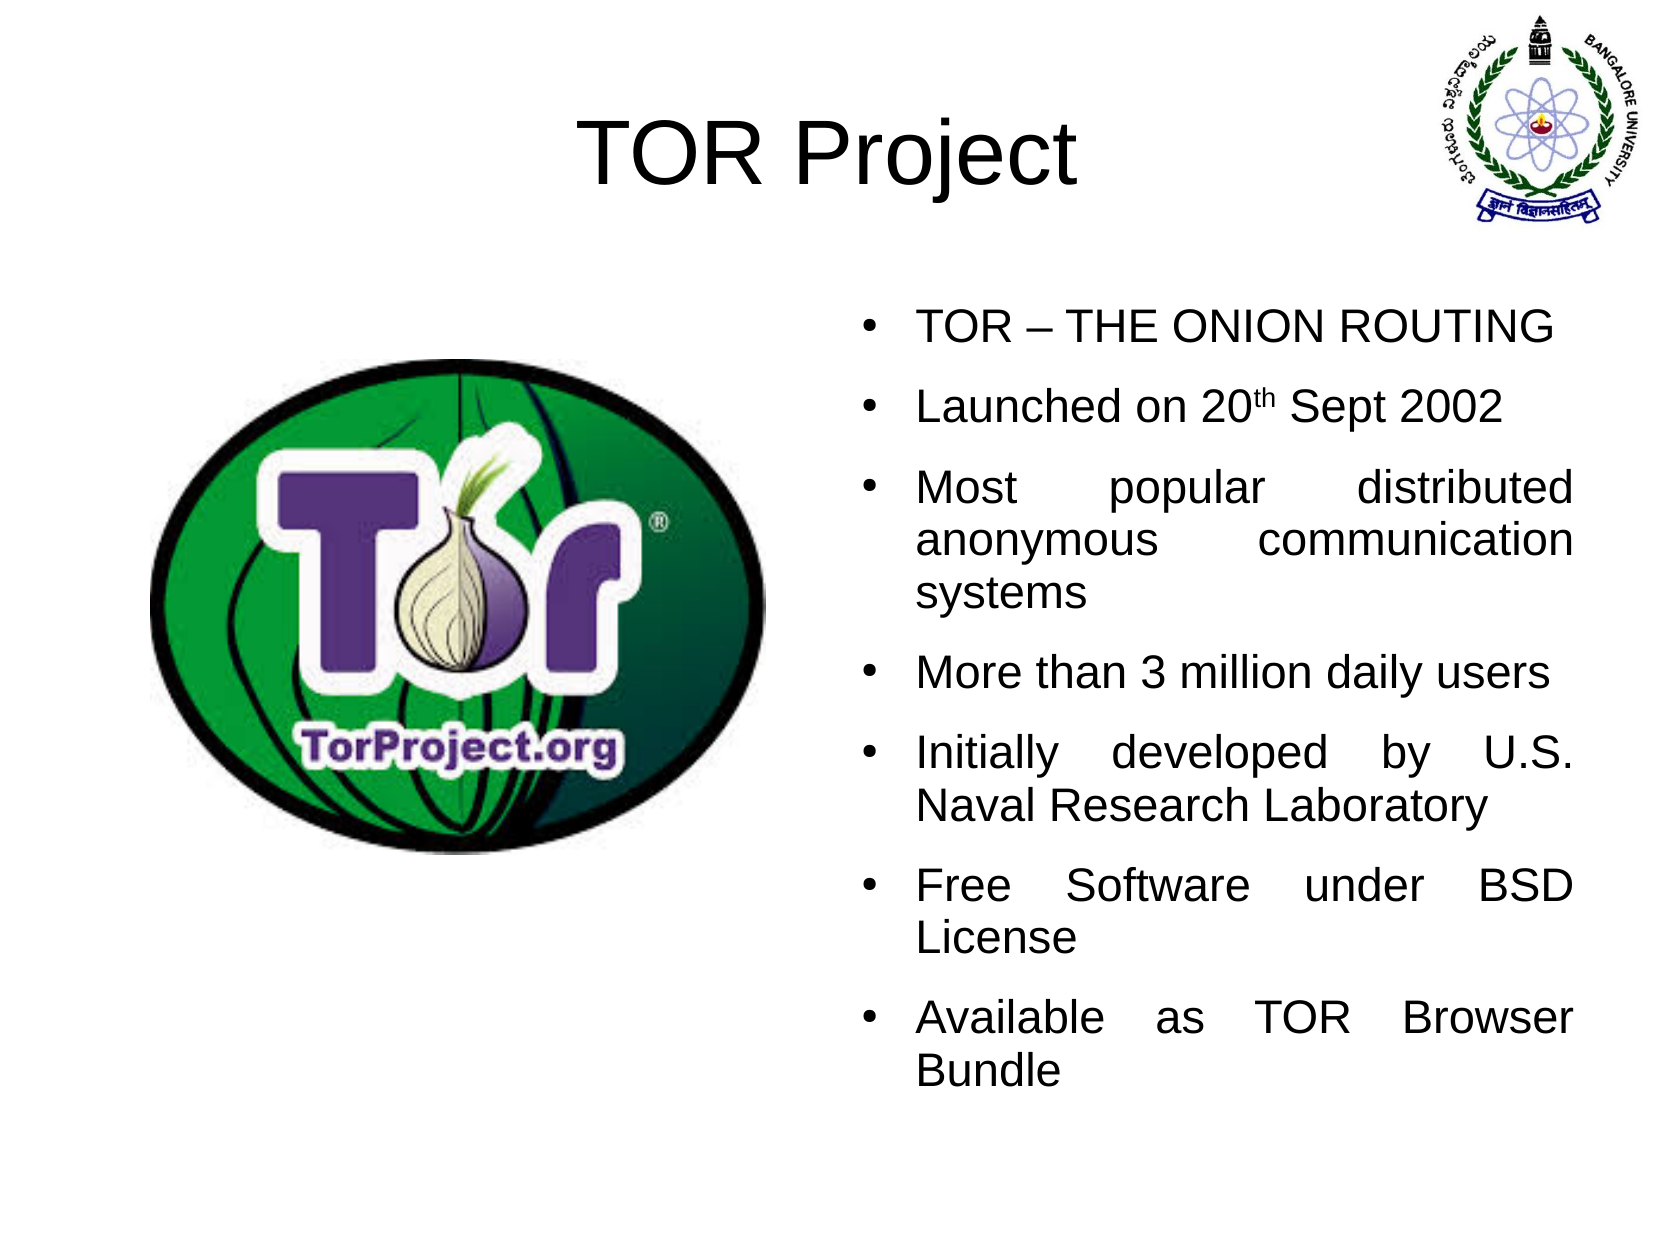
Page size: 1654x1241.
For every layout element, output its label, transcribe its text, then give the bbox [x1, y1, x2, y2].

picture [1425, 5, 1654, 231]
picture [150, 359, 766, 856]
title TOR Project [82, 49, 1571, 257]
list TOR – THE ONION ROUTING Launched on 20th Sept 2002 Most popular distributed anonymous communication systems More than 3 million daily users Initially developed by U.S. Naval Research Laboratory Free Software under BSD License Available as TOR Browser Bundle [848, 300, 1576, 1111]
